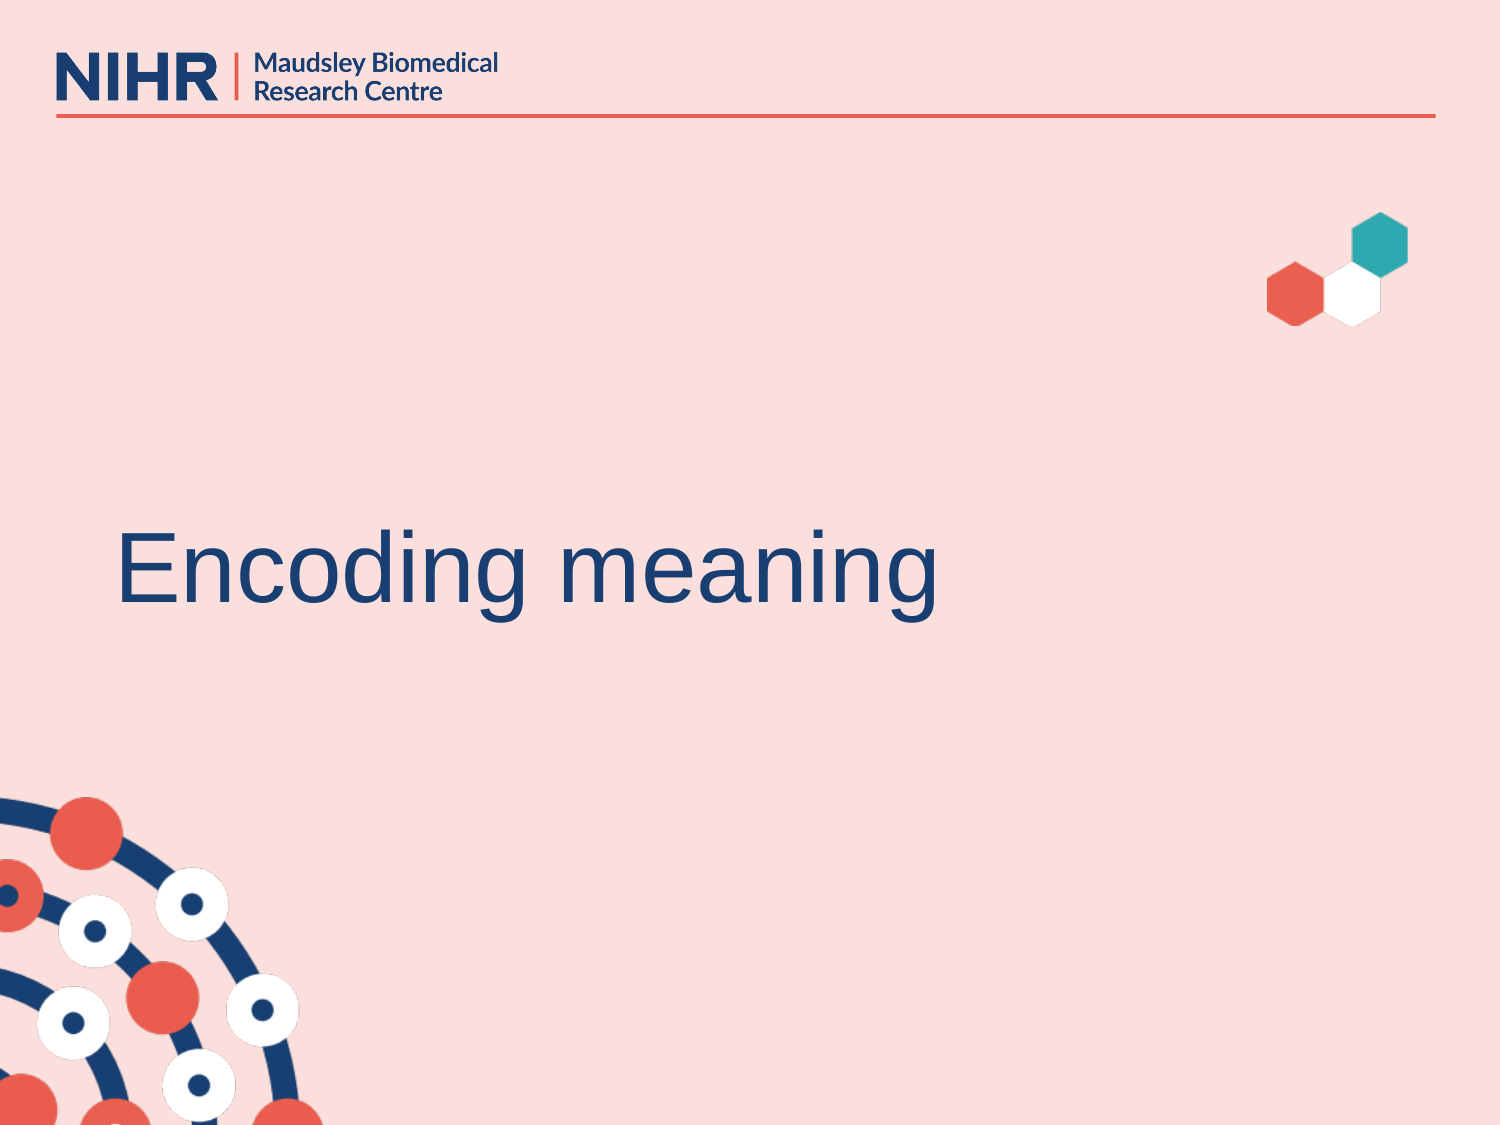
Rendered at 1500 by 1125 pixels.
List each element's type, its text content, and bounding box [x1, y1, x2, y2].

picture [26, 17, 527, 136]
title Encoding meaning [99, 453, 1393, 672]
